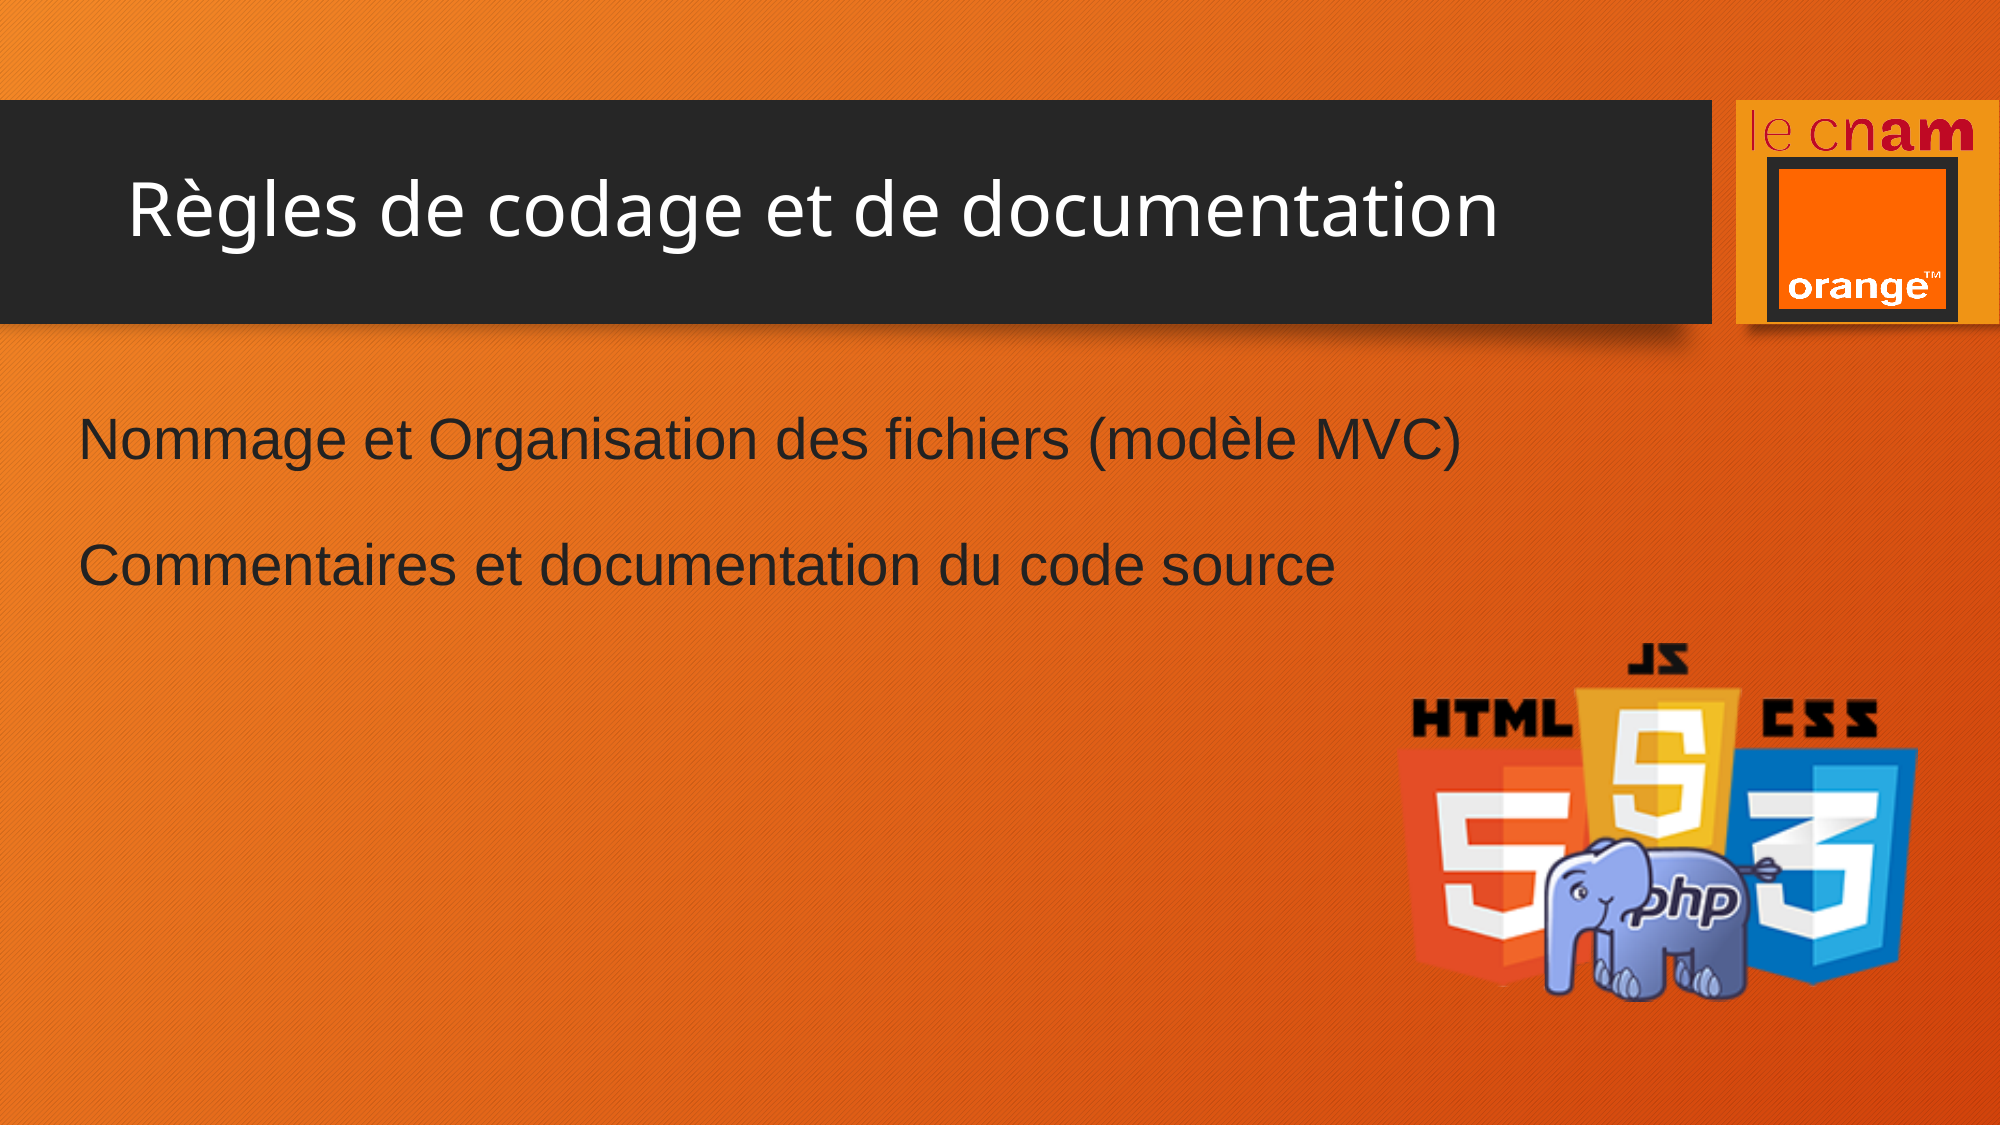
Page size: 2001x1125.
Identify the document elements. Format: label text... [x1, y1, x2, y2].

picture [1397, 643, 1918, 1002]
picture [1779, 169, 1946, 310]
text_box Commentaires et documentation du code source [64, 520, 1354, 605]
title Règles de codage et de documentation [111, 123, 1689, 301]
text_box Nommage et Organisation des fichiers (modèle MVC) [64, 393, 1480, 478]
picture [1752, 110, 1973, 151]
